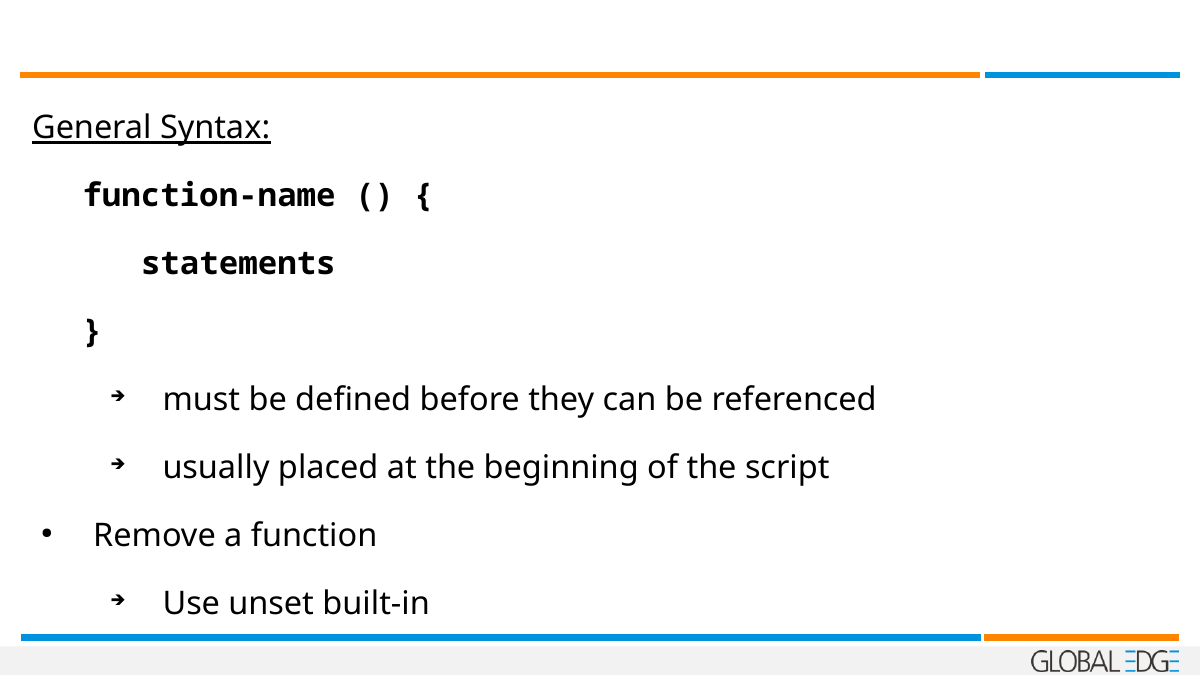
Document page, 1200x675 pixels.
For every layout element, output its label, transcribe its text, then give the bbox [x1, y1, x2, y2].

list General Syntax: function-name () { statements } must be defined before they can be referenced usually placed at the beginning of the script Remove a function Use unset built-in [23, 106, 1170, 626]
picture [1031, 650, 1179, 672]
